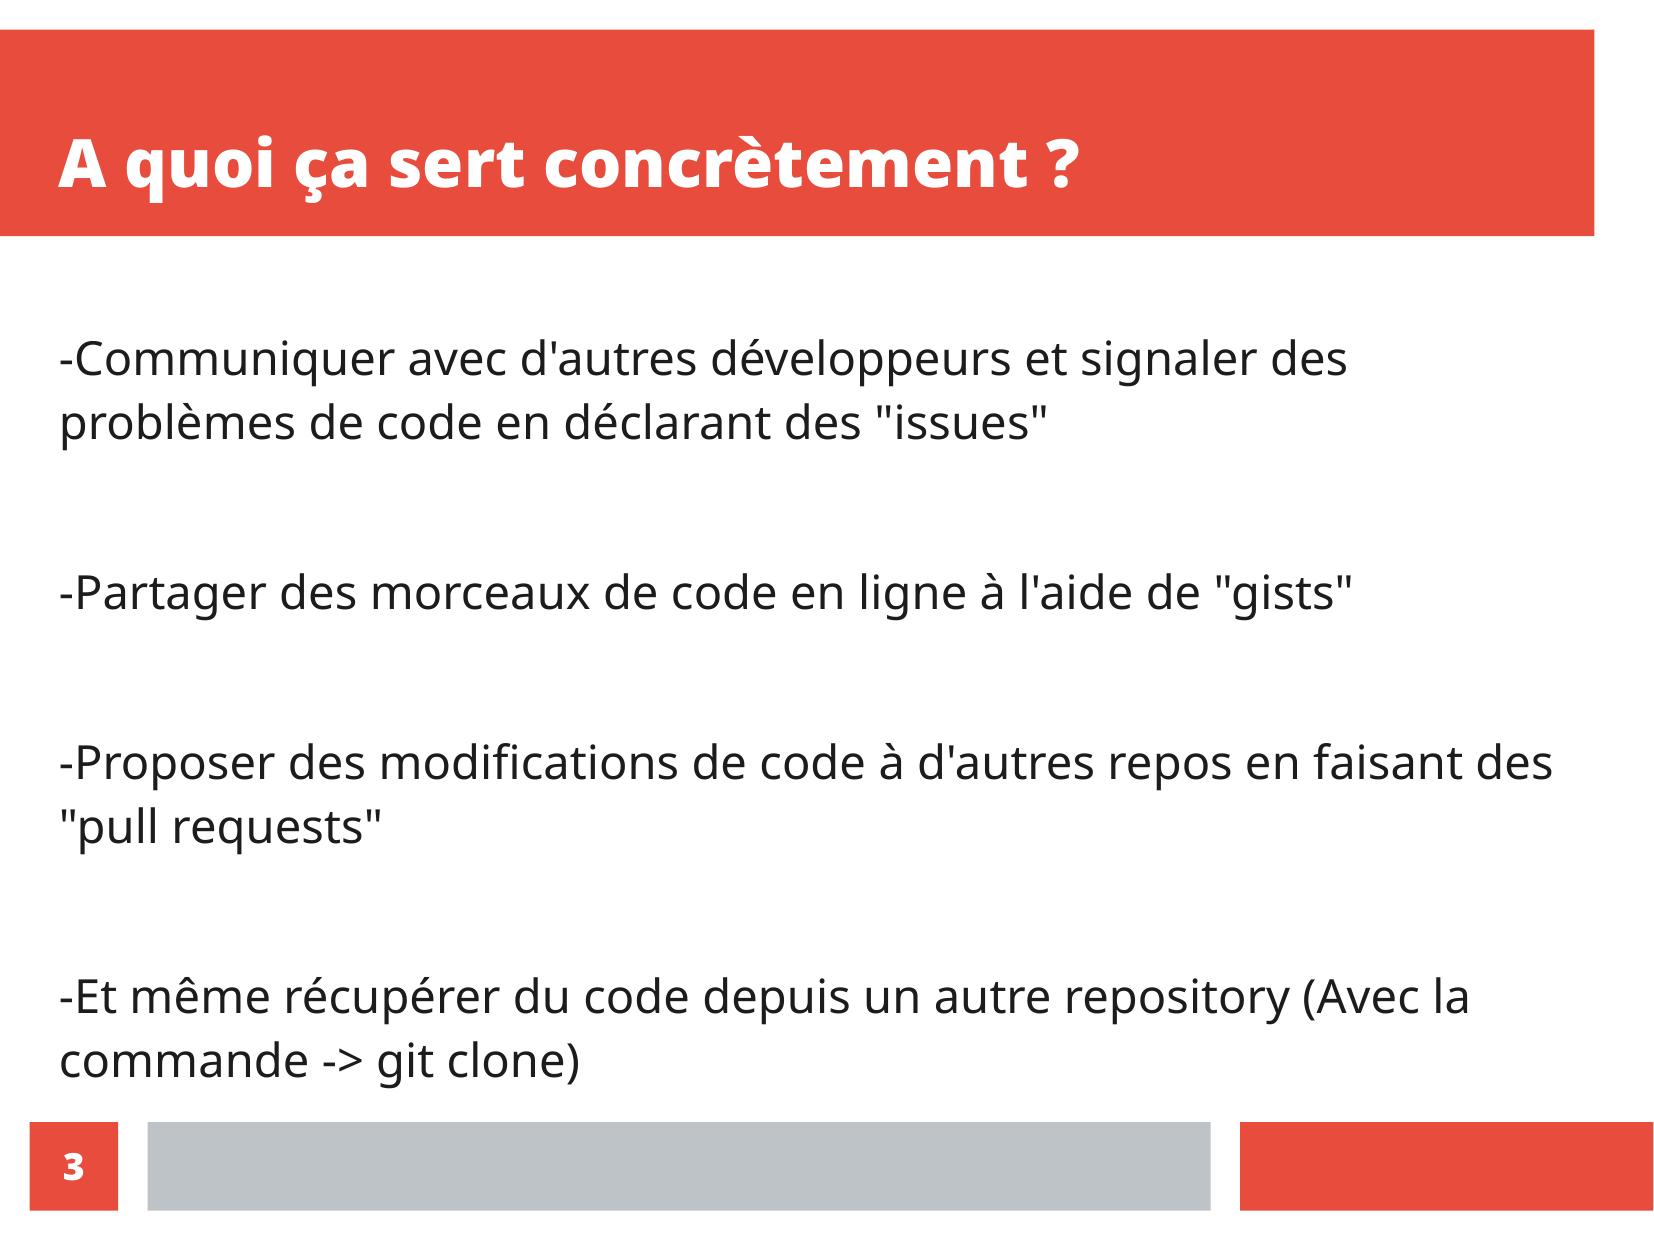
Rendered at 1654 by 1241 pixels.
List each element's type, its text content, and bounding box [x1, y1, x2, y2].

title A quoi ça sert concrètement ? [59, 59, 1595, 207]
list -Communiquer avec d'autres développeurs et signaler des problèmes de code en déclarant des "issues" -Partager des morceaux de code en ligne à l'aide de "gists" -Proposer des modifications de code à d'autres repos en faisant des "pull requests" -Et même récupérer du code depuis un autre repository (Avec la commande -> git clone) [59, 324, 1565, 1093]
